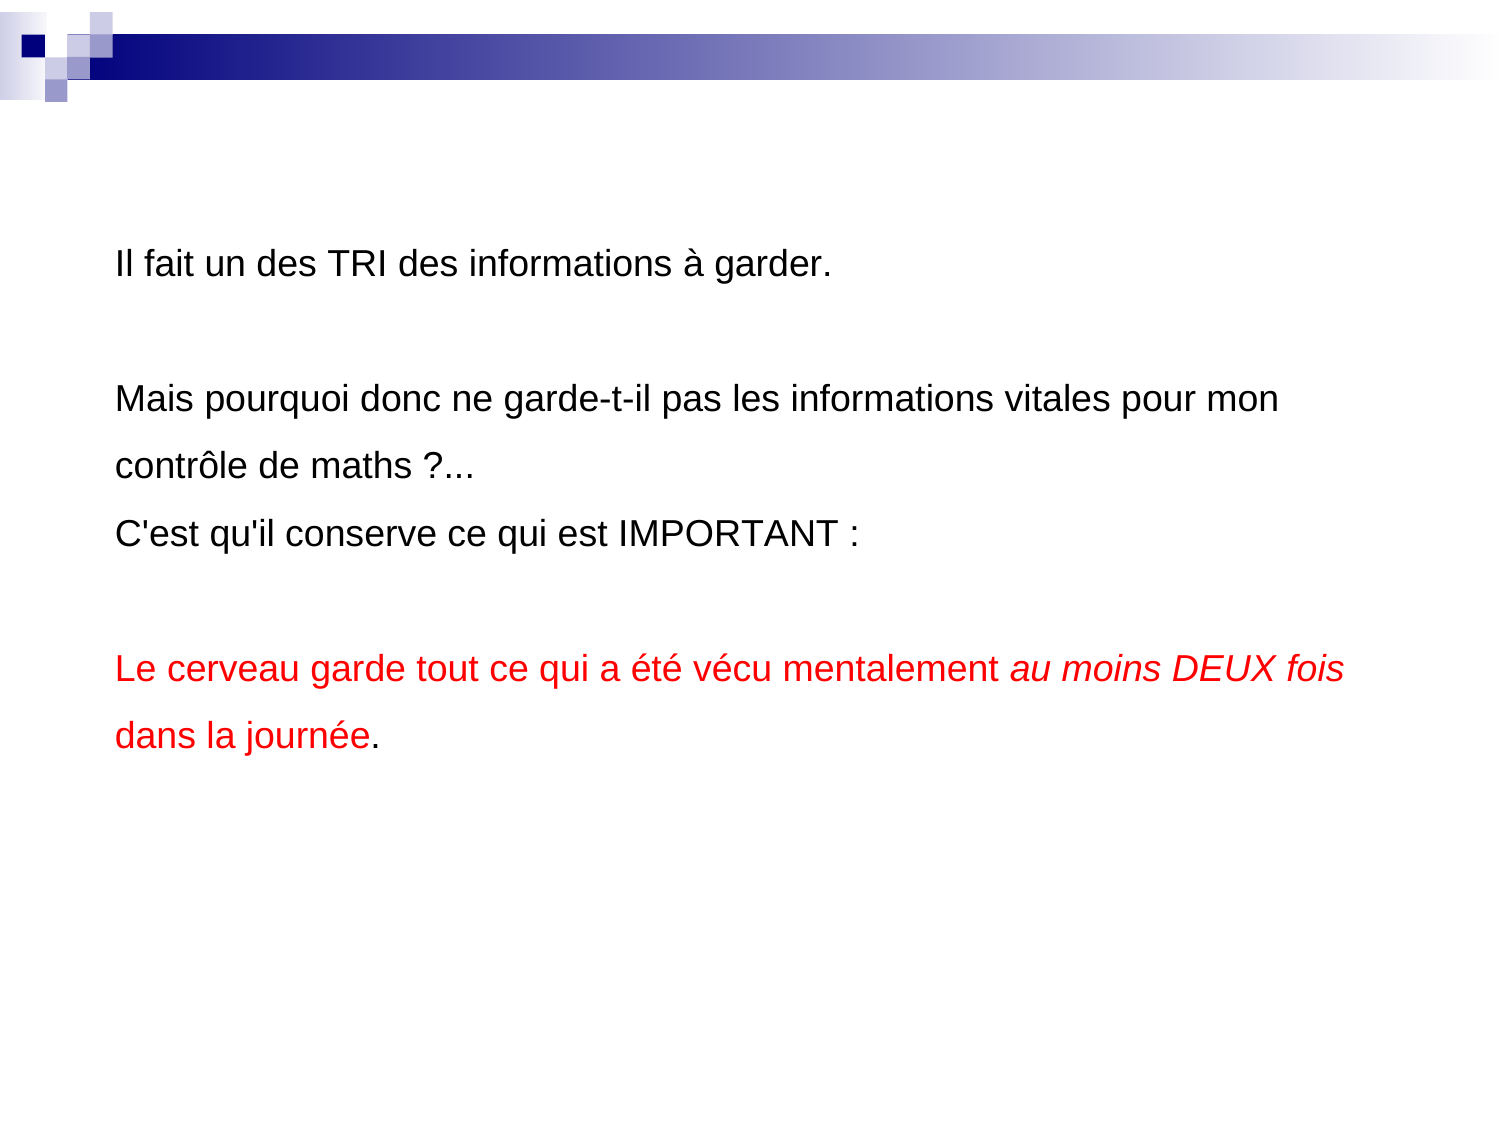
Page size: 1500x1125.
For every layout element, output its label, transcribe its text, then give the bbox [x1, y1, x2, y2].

text_box Il fait un des TRI des informations à garder. Mais pourquoi donc ne garde-t-il pas les informations vitales pour mon contrôle de maths ?... C'est qu'il conserve ce qui est IMPORTANT : Le cerveau garde tout ce qui a été vécu mentalement au moins DEUX fois dans la journée. [100, 208, 1400, 900]
